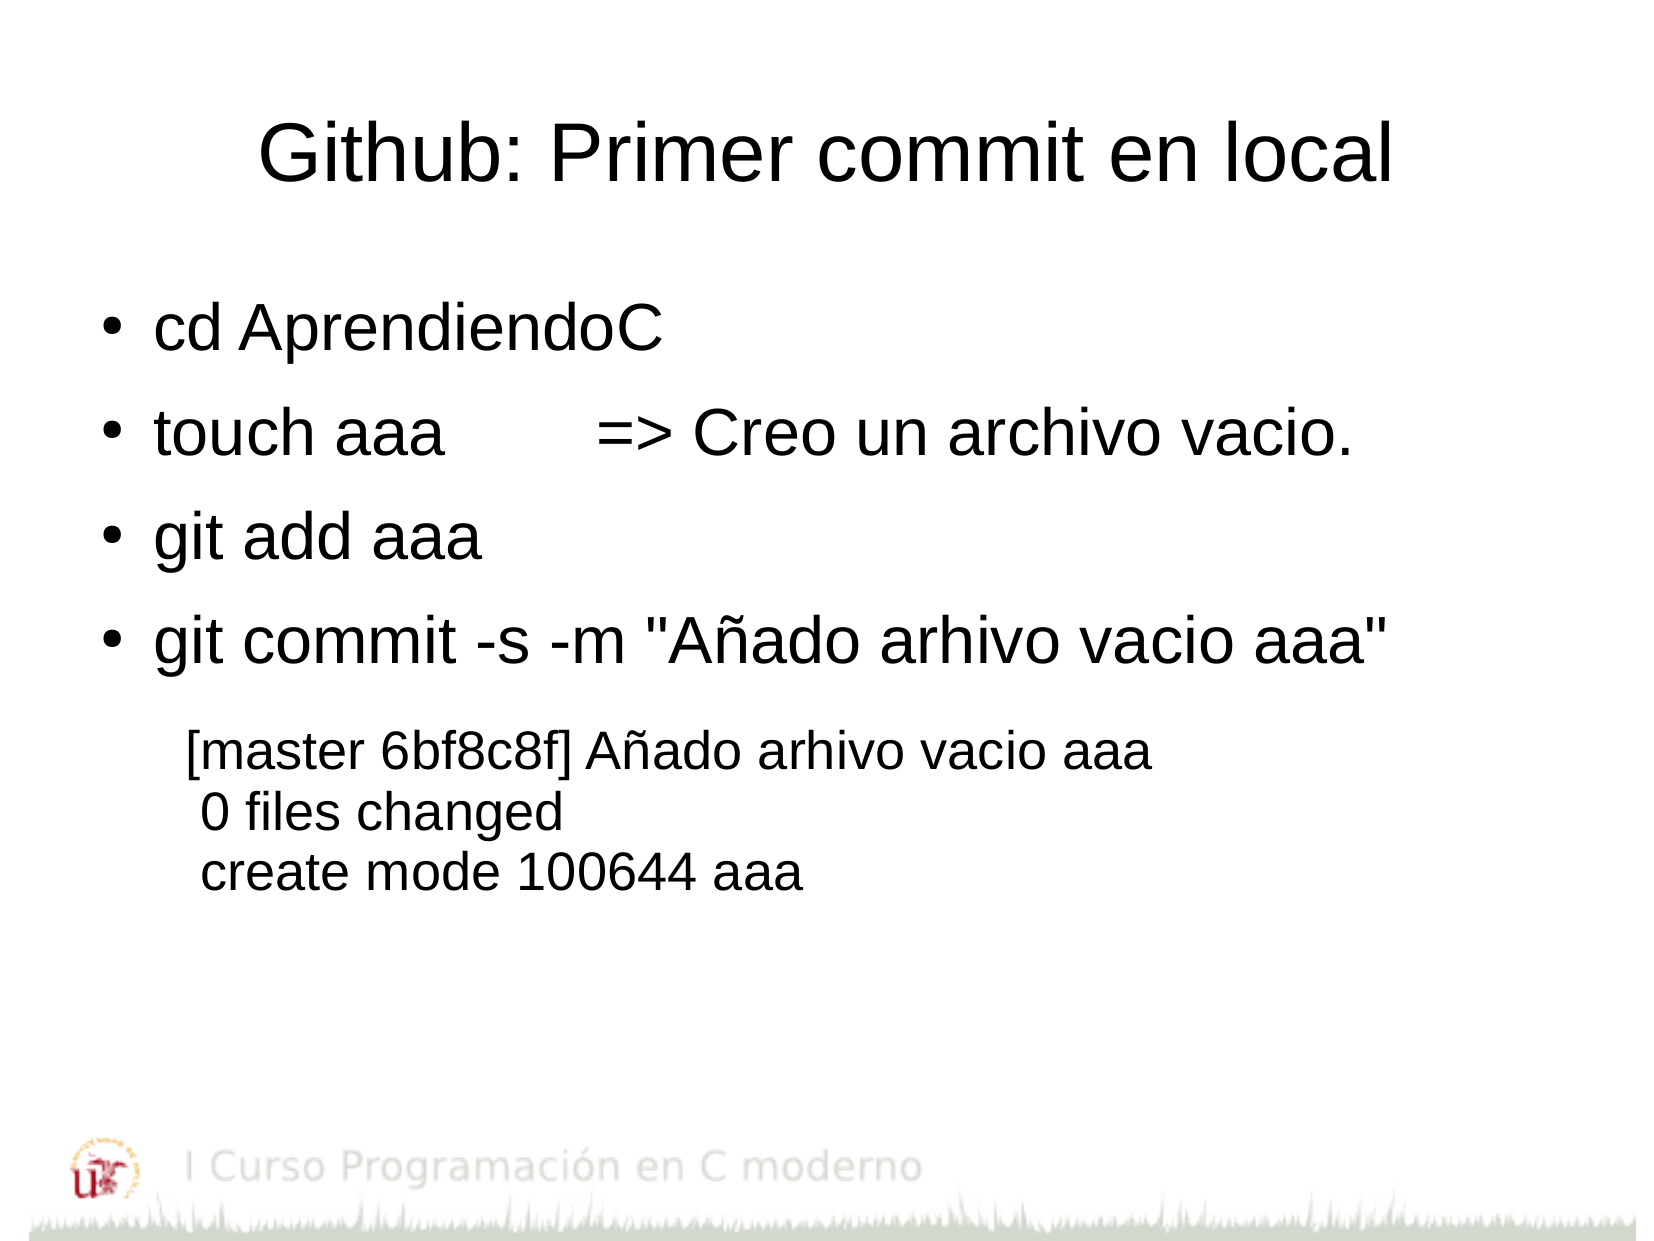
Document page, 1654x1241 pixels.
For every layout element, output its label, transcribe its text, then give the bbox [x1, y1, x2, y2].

text_box [master 6bf8c8f] Añado arhivo vacio aaa 0 files changed create mode 100644 aaa [170, 713, 1170, 910]
picture [29, 1133, 1636, 1241]
list cd AprendiendoC touch aaa => Creo un archivo vacio. git add aaa git commit -s -m "Añado arhivo vacio aaa" [82, 290, 1538, 1010]
title Github: Primer commit en local [82, 49, 1571, 257]
